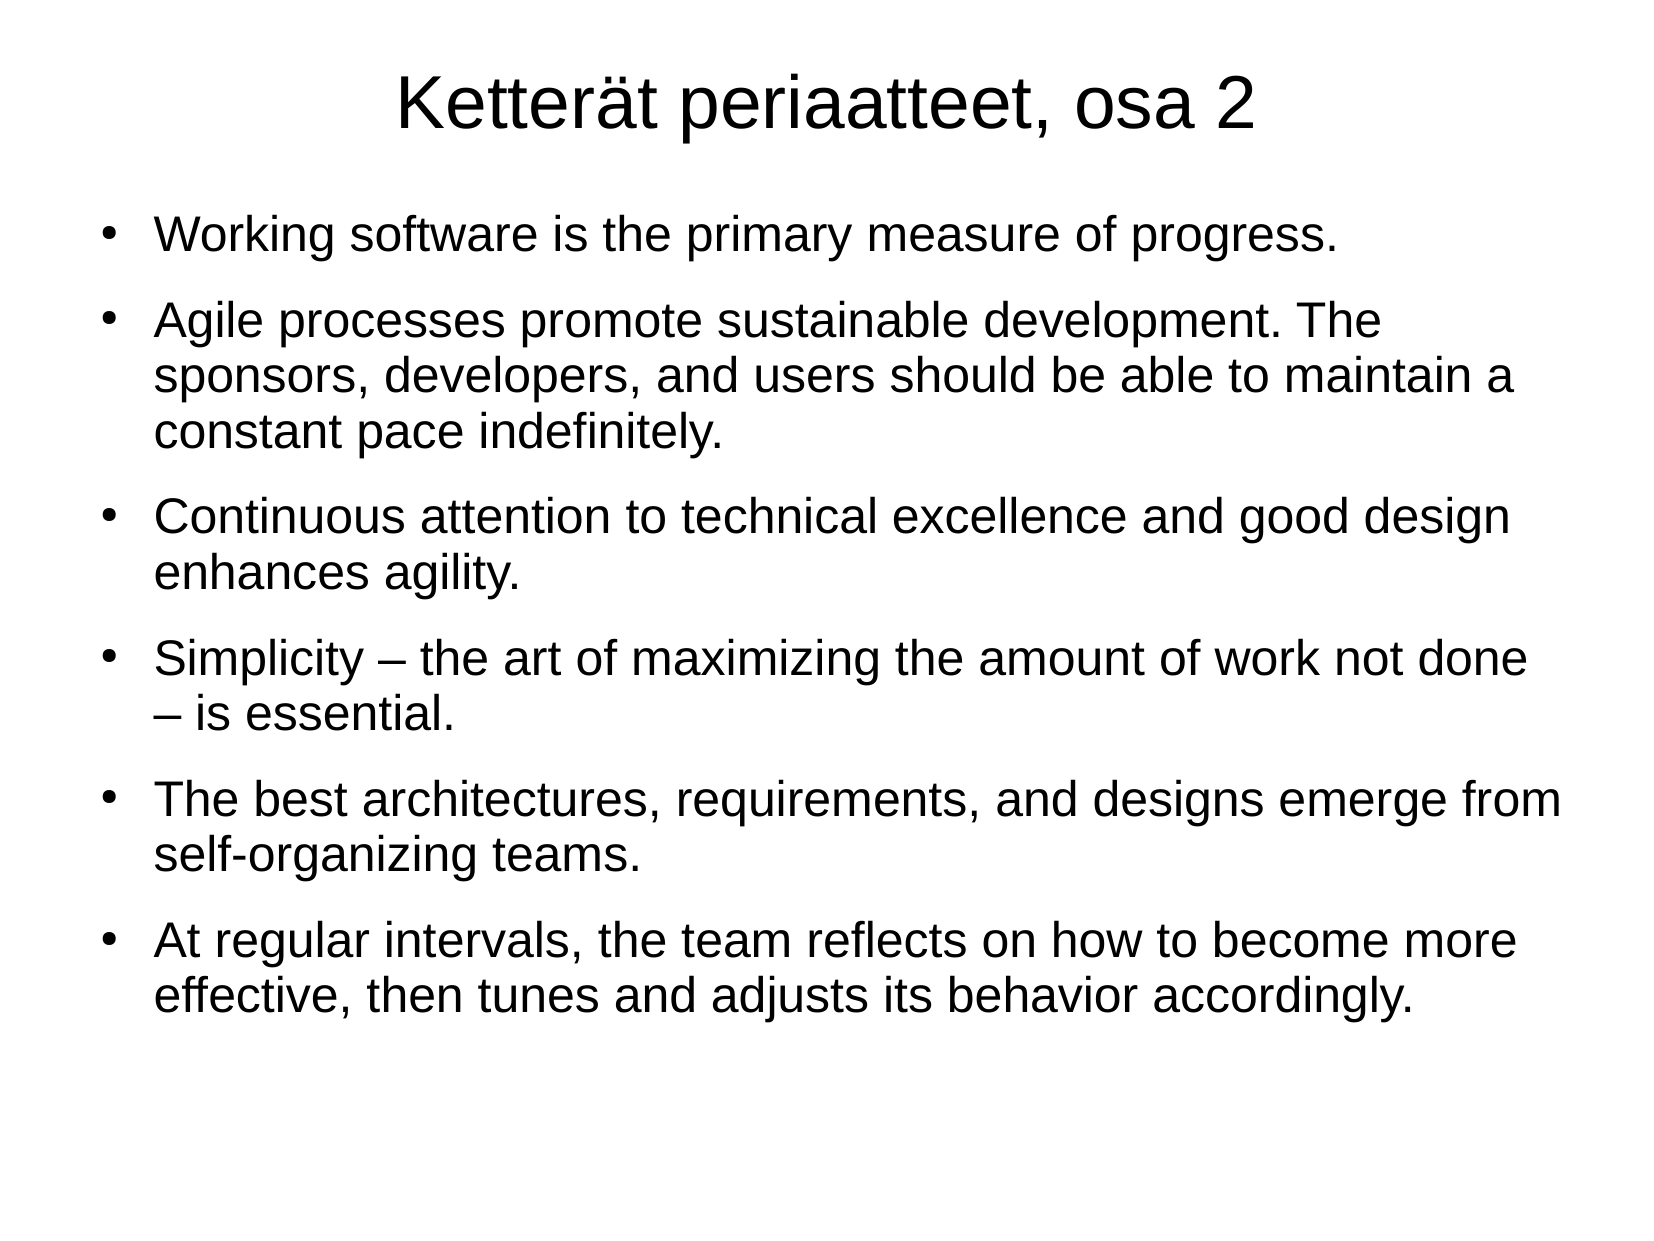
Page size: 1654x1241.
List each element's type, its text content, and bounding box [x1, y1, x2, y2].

title Ketterät periaatteet, osa 2 [82, 56, 1571, 148]
list Working software is the primary measure of progress. Agile processes promote sustainable development. The sponsors, developers, and users should be able to maintain a constant pace indefinitely. Continuous attention to technical excellence and good design enhances agility. Simplicity – the art of maximizing the amount of work not done – is essential. The best architectures, requirements, and designs emerge from self-organizing teams. At regular intervals, the team reflects on how to become more effective, then tunes and adjusts its behavior accordingly. [82, 206, 1571, 1152]
